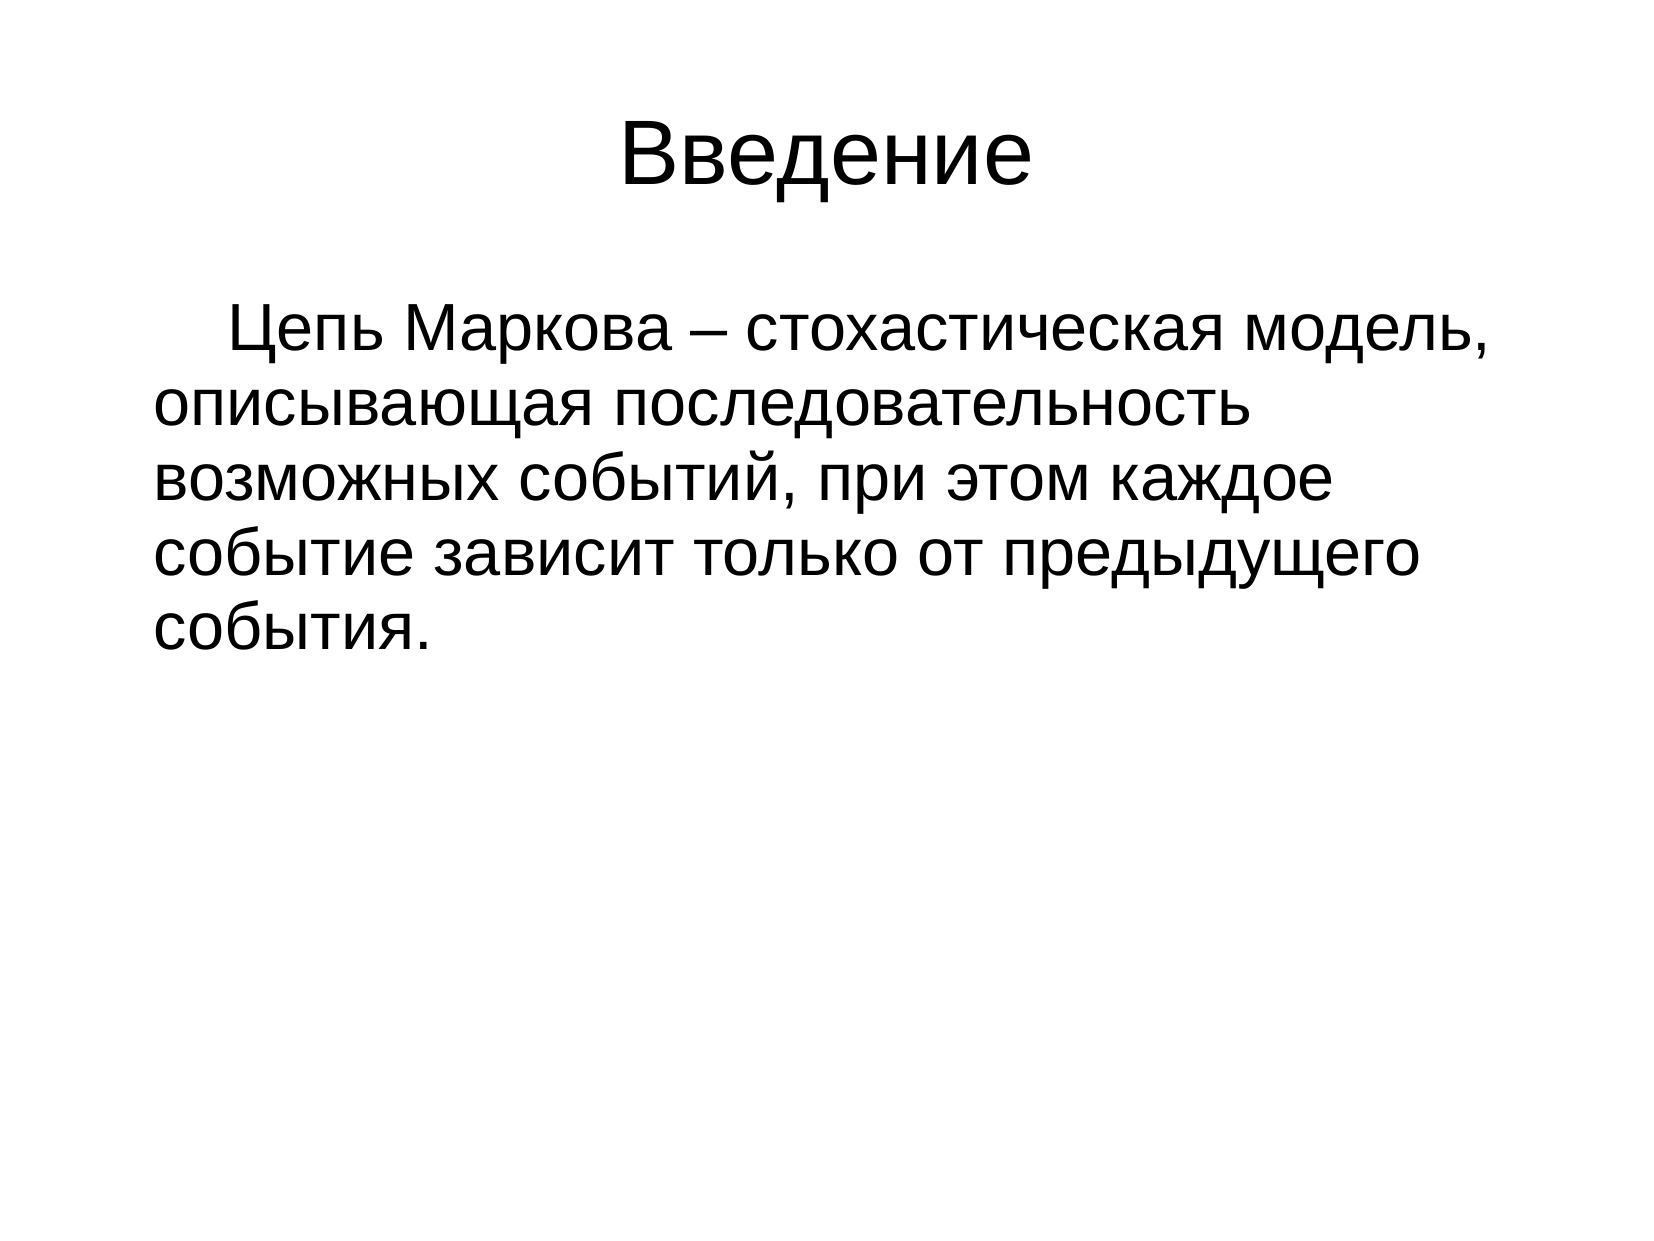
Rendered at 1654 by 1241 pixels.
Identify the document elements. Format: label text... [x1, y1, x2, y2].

title Введение [82, 49, 1571, 257]
list Цепь Маркова ‒ стохастическая модель, описывающая последовательность возможных событий, при этом каждое событие зависит только от предыдущего события. [82, 290, 1571, 1010]
